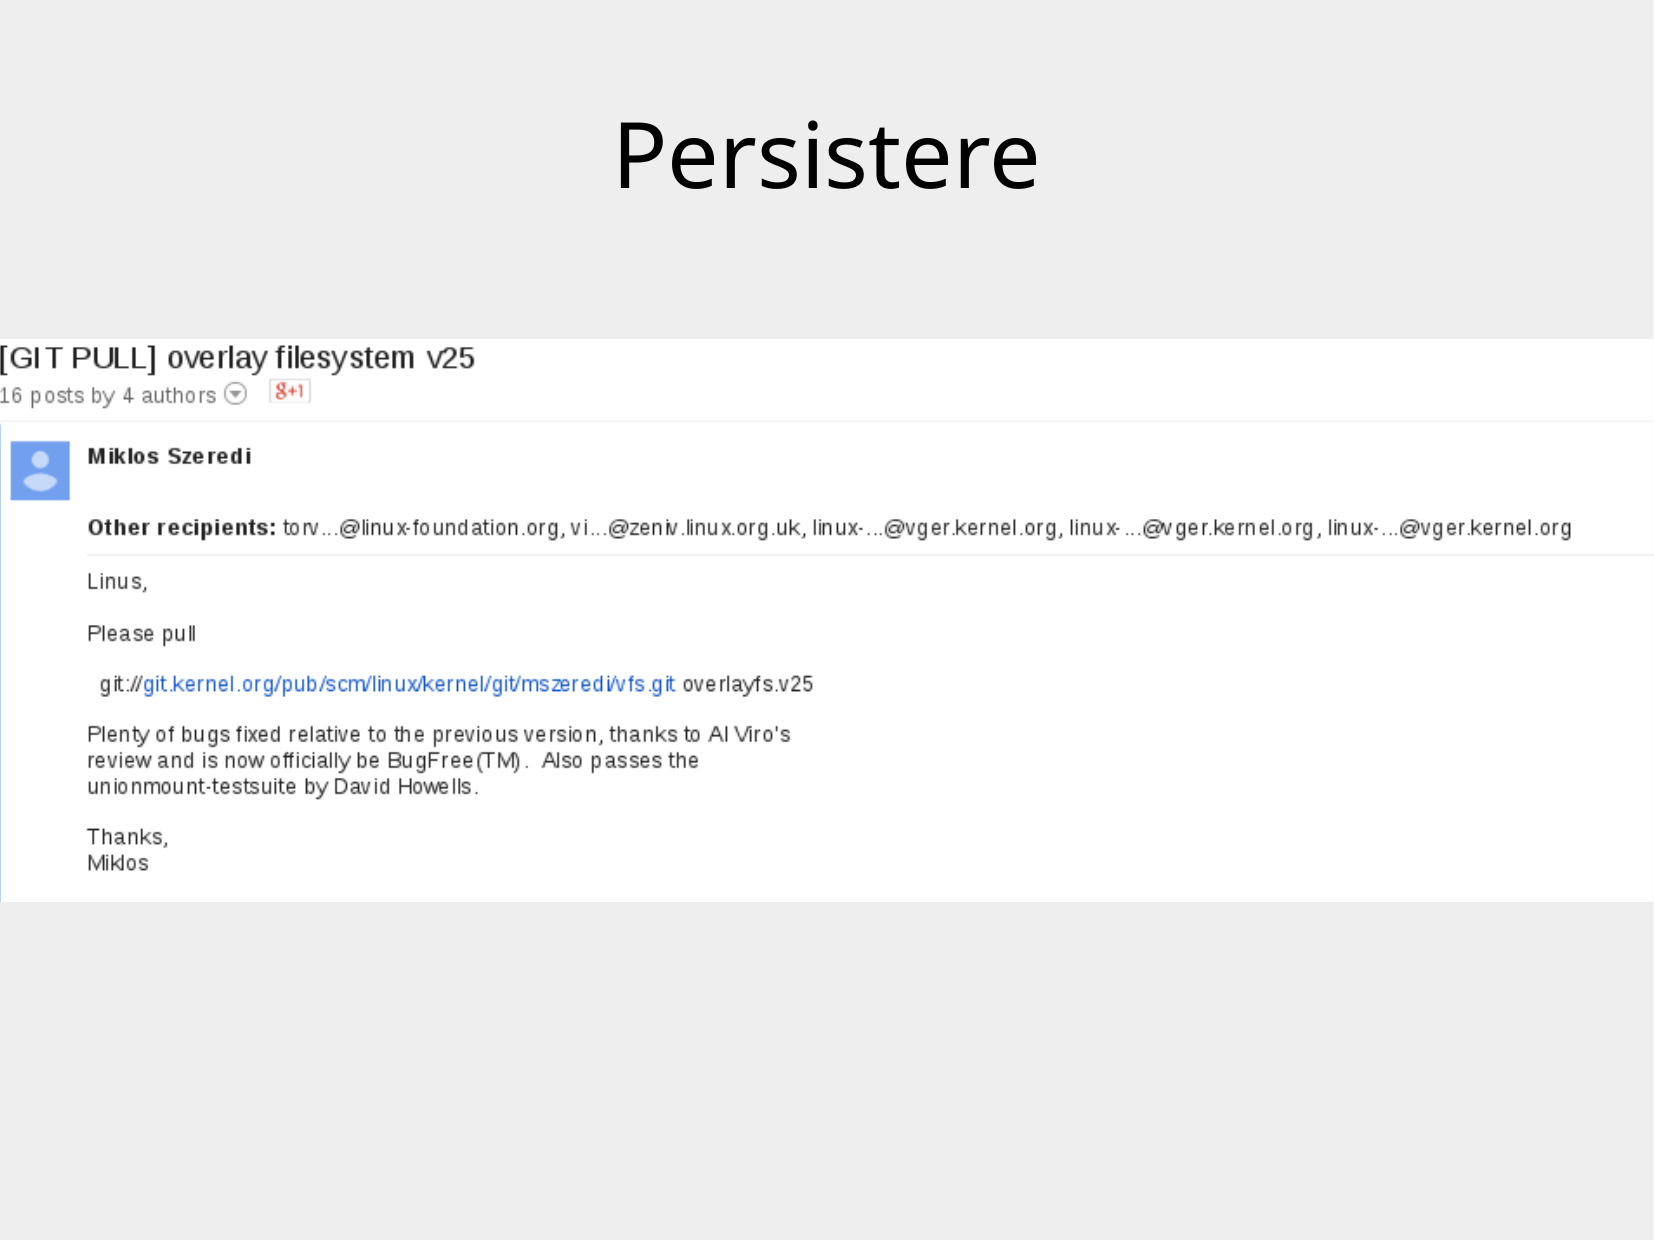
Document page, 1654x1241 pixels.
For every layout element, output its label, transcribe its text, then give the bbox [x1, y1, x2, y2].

picture [0, 339, 1654, 902]
title Persistere [82, 49, 1571, 257]
